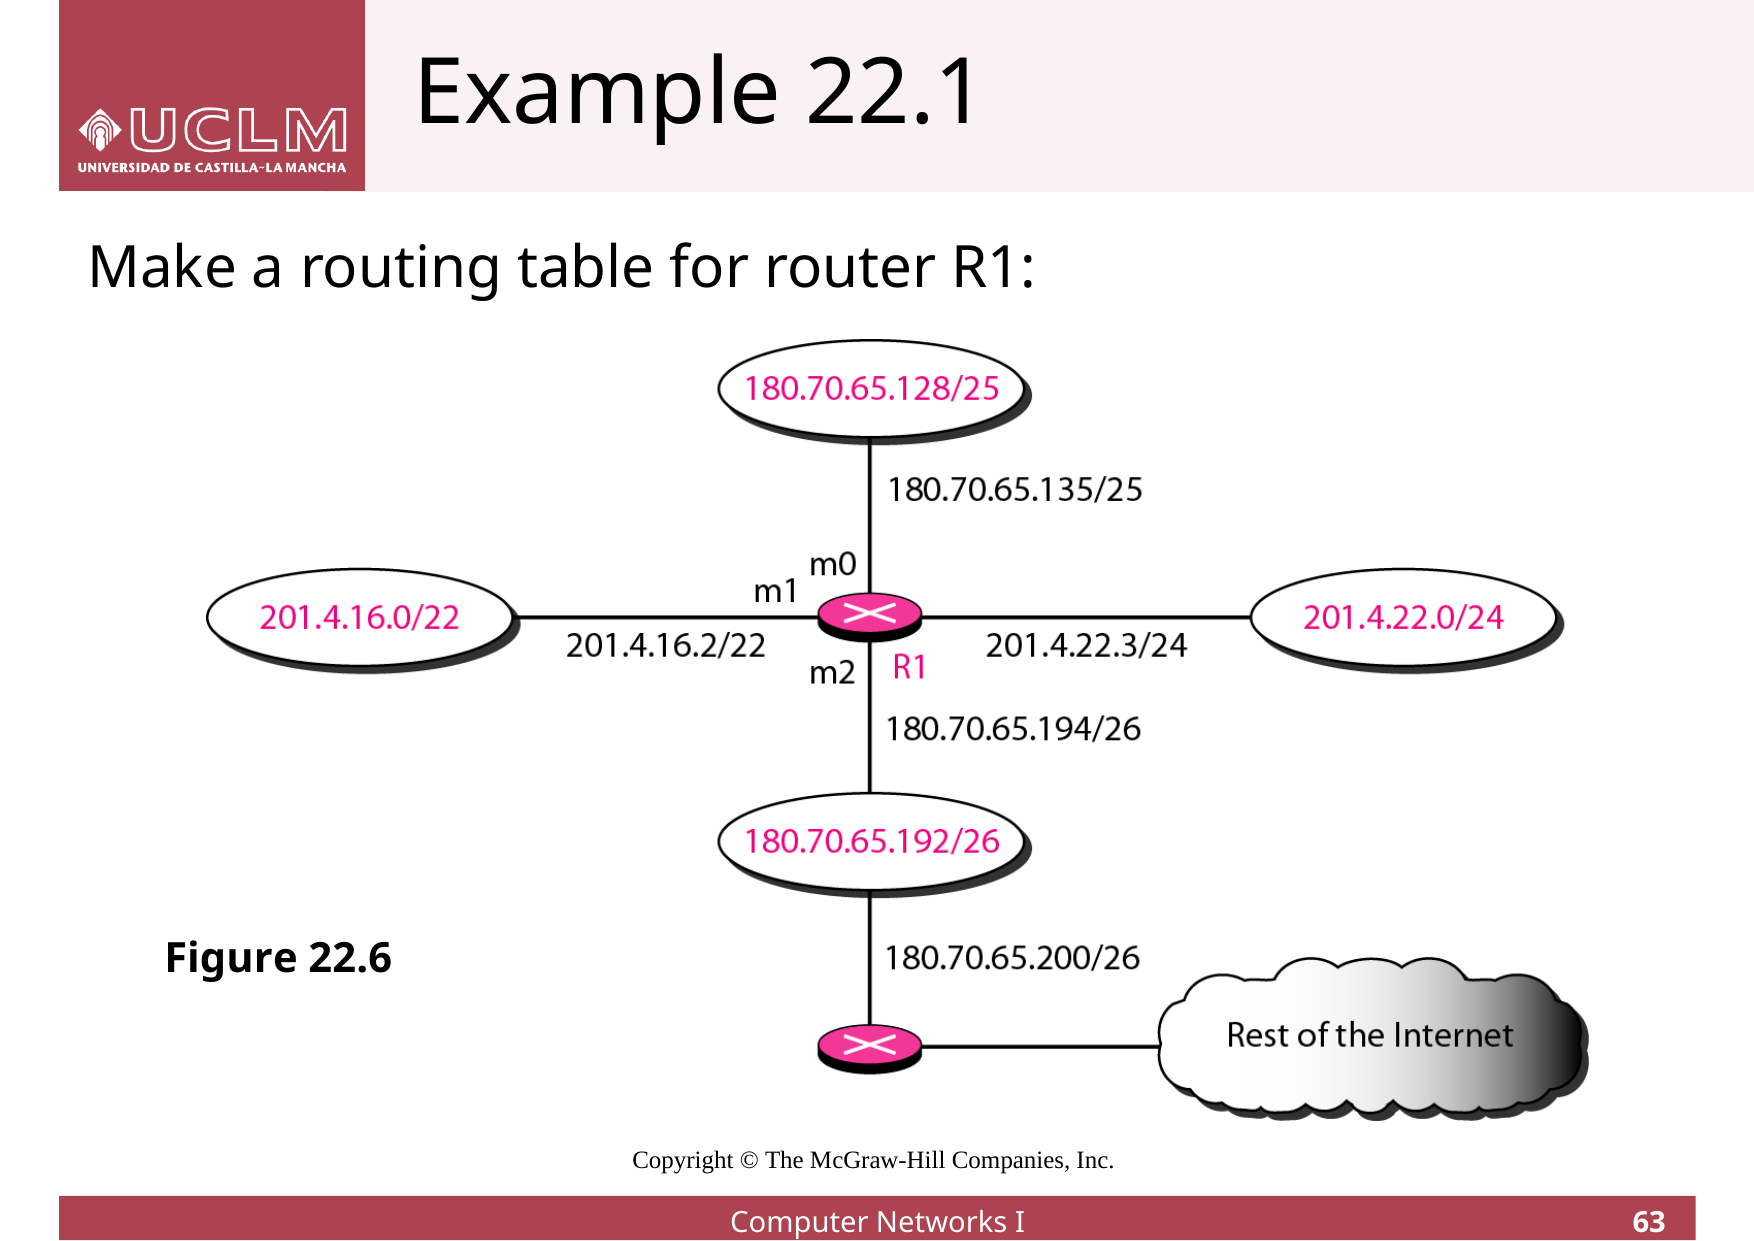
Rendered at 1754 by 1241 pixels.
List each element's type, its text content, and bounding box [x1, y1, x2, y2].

list Make a routing table for router R1: [87, 225, 1667, 1044]
picture [59, 0, 365, 191]
text_box Figure 22.6 [149, 922, 473, 1004]
title Example 22.1 [413, 0, 1667, 198]
picture [206, 339, 1589, 1123]
text_box Copyright © The McGraw-Hill Companies, Inc. [478, 1136, 1276, 1182]
